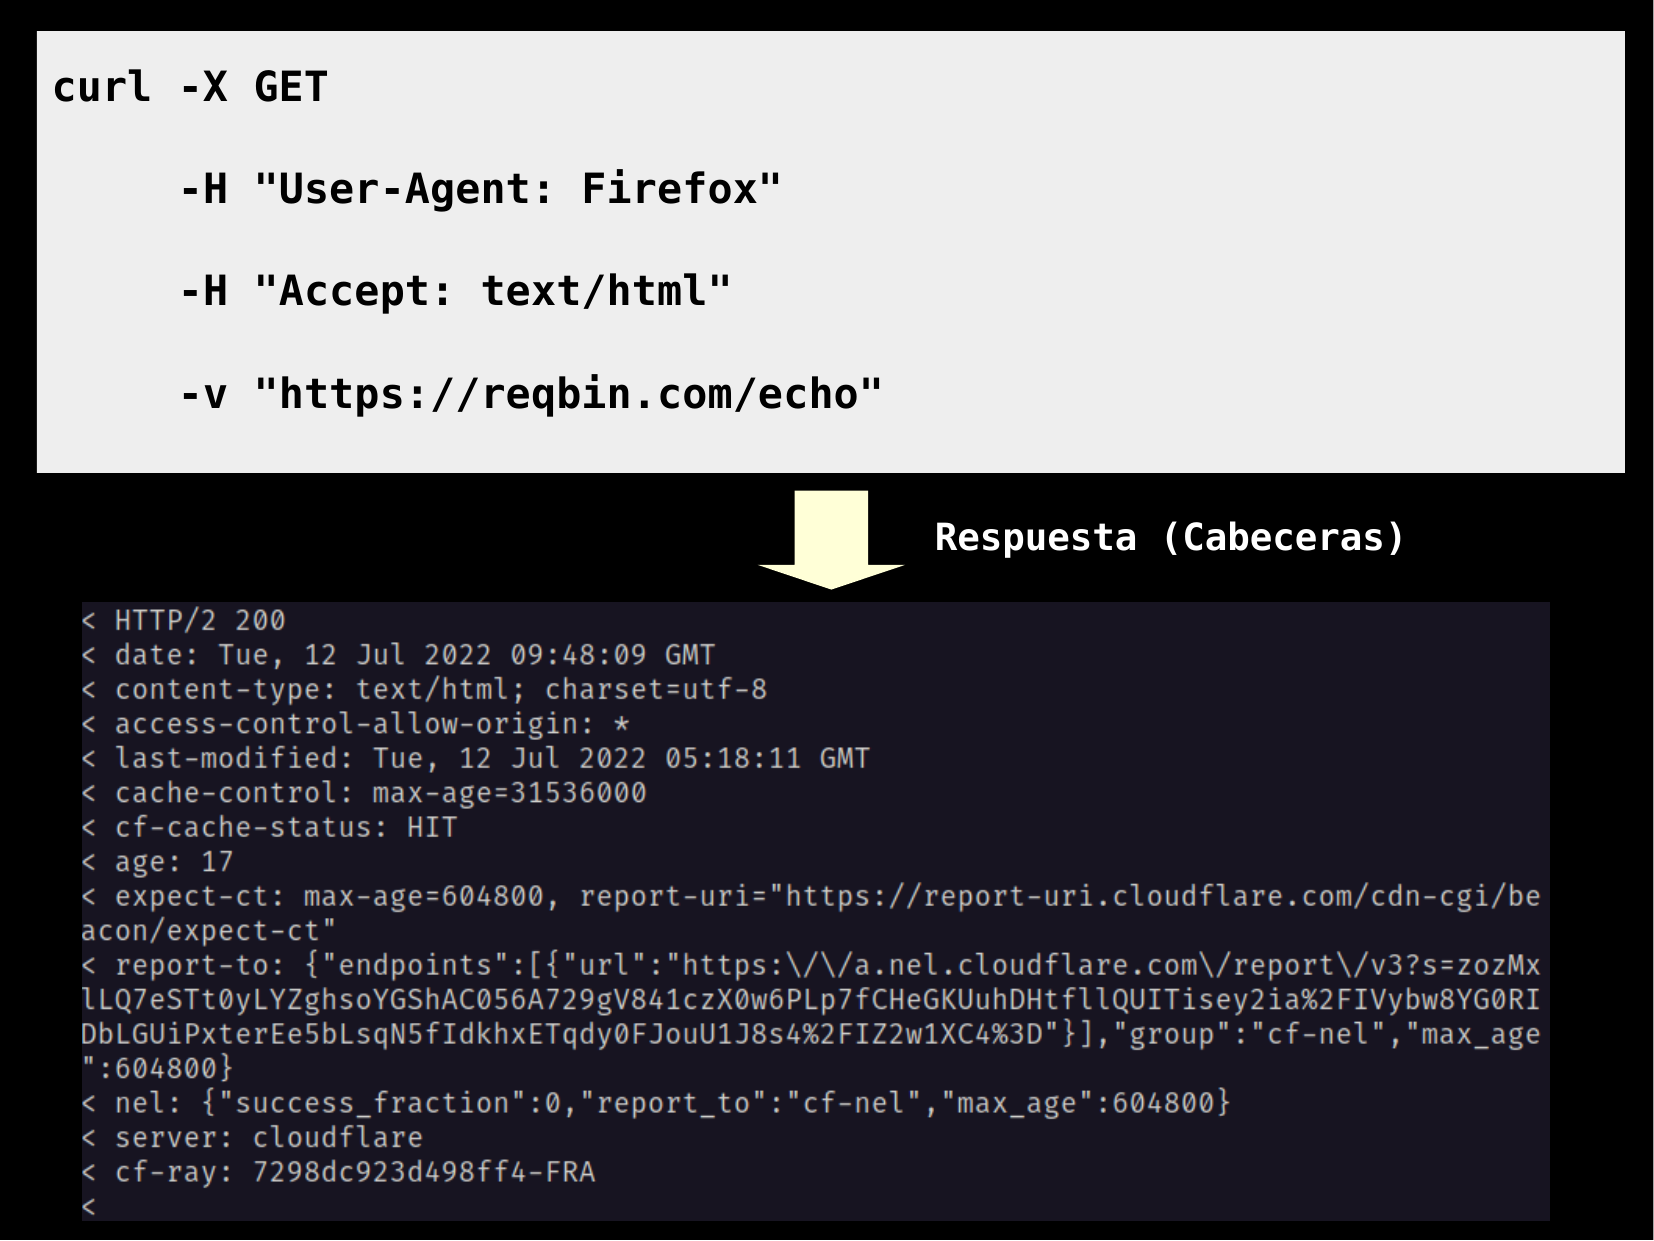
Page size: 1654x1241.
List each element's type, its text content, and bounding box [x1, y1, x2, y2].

text_box Respuesta (Cabeceras) [920, 508, 1423, 567]
text_box [757, 490, 906, 590]
text_box curl -X GET -H "User-Agent: Firefox" -H "Accept: text/html" -v "https://reqbin.com/echo" [36, 31, 1625, 473]
picture [82, 602, 1550, 1221]
